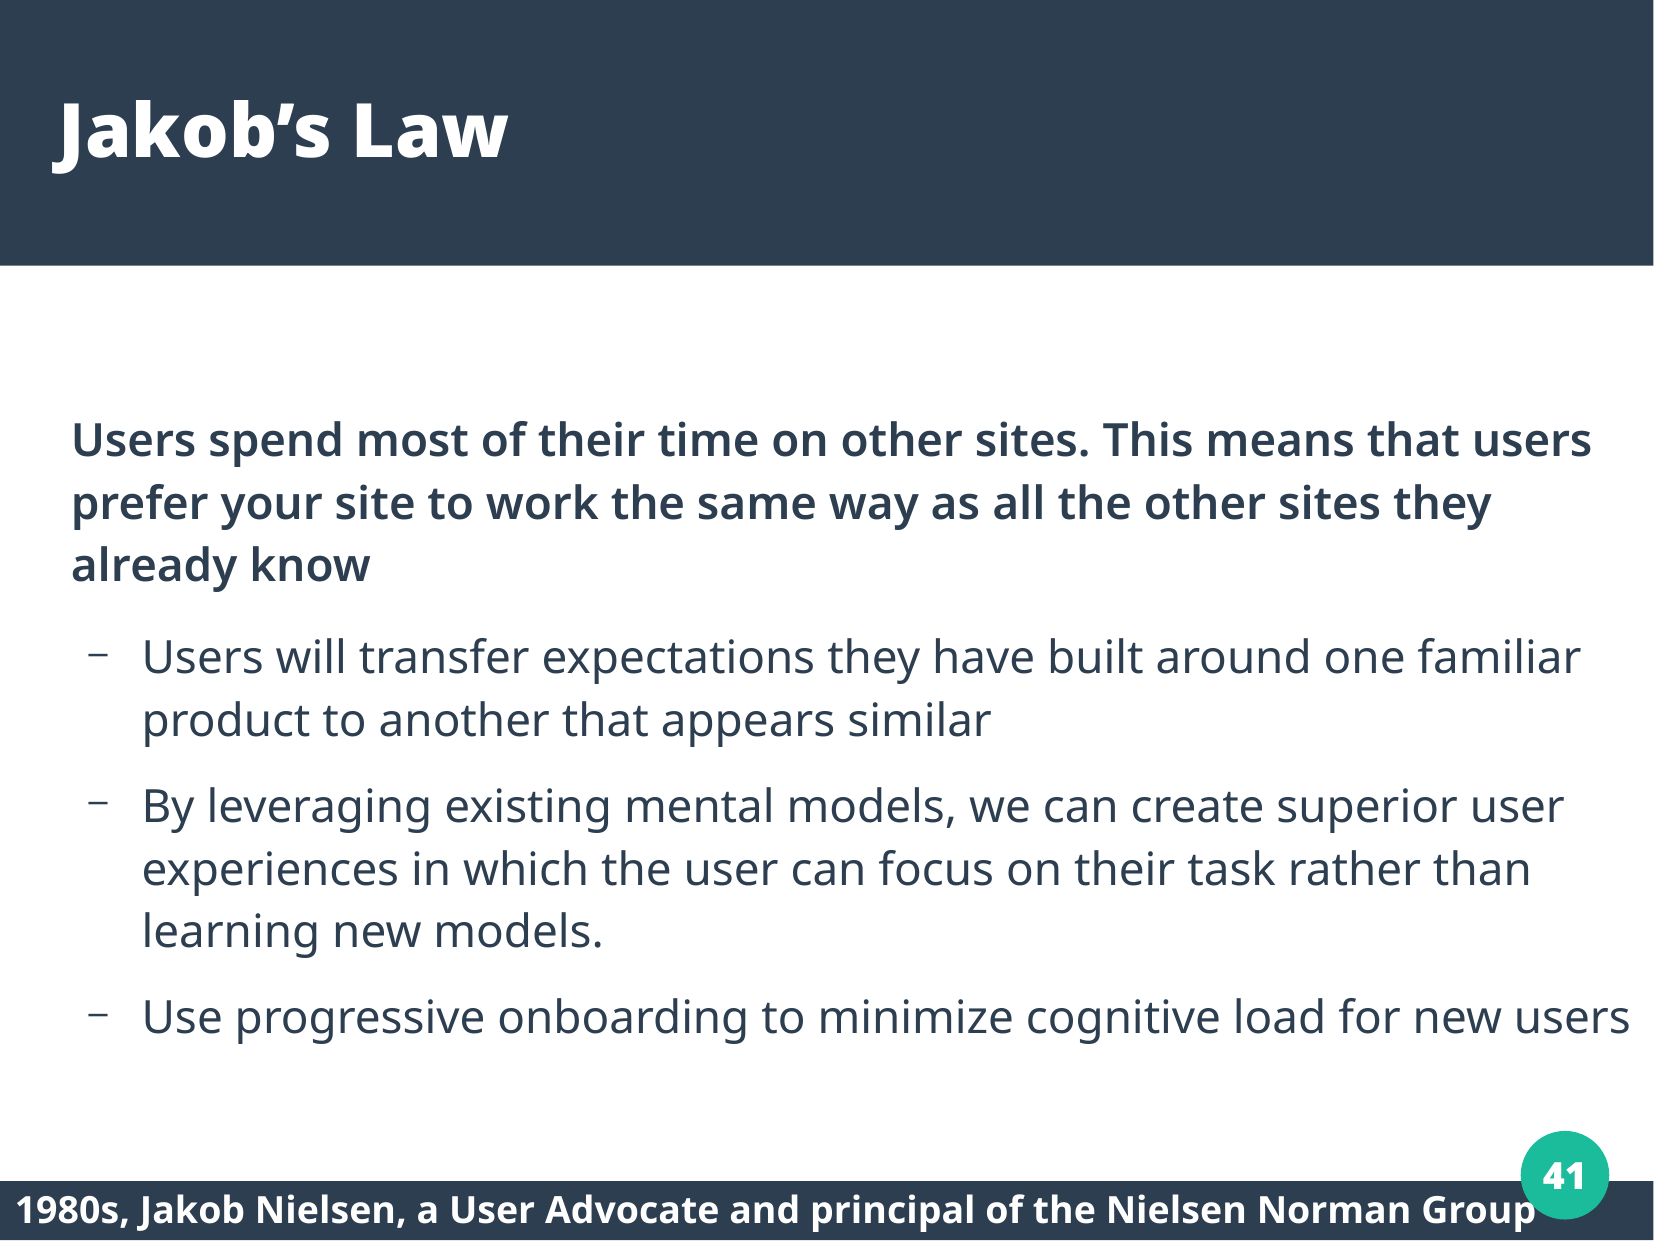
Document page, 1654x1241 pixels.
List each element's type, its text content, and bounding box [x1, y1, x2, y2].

text_box 1980s, Jakob Nielsen, a User Advocate and principal of the Nielsen Norman Group [0, 1175, 1654, 1241]
title Jakob’s Law [59, 49, 1595, 207]
list Users spend most of their time on other sites. This means that users prefer your site to work the same way as all the other sites they already know Users will transfer expectations they have built around one familiar product to another that appears similar By leveraging existing mental models, we can create superior user experiences in which the user can focus on their task rather than learning new models. Use progressive onboarding to minimize cognitive load for new users [0, 270, 1654, 1175]
